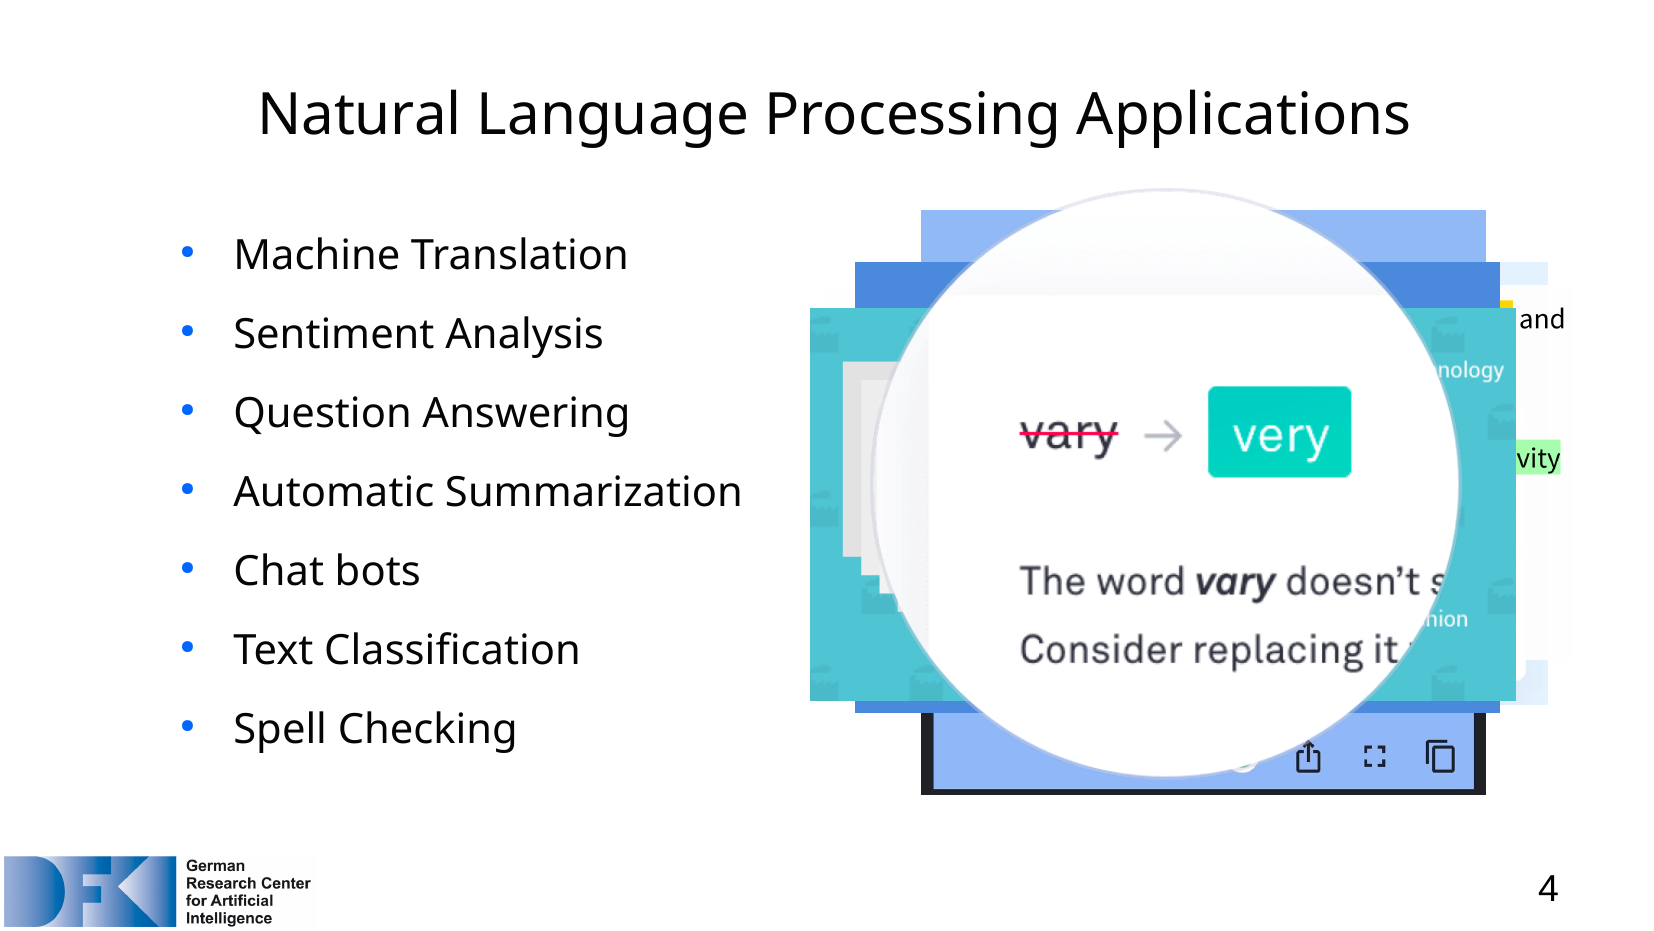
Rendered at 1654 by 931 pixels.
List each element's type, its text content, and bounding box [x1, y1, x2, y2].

list Machine Translation Sentiment Analysis Question Answering Automatic Summarization Chat bots Text Classification Spell Checking [162, 224, 811, 811]
picture [4, 856, 316, 927]
title Natural Language Processing Applications [162, 32, 1492, 193]
picture [810, 188, 1572, 796]
text_box <number> [1523, 860, 1654, 931]
